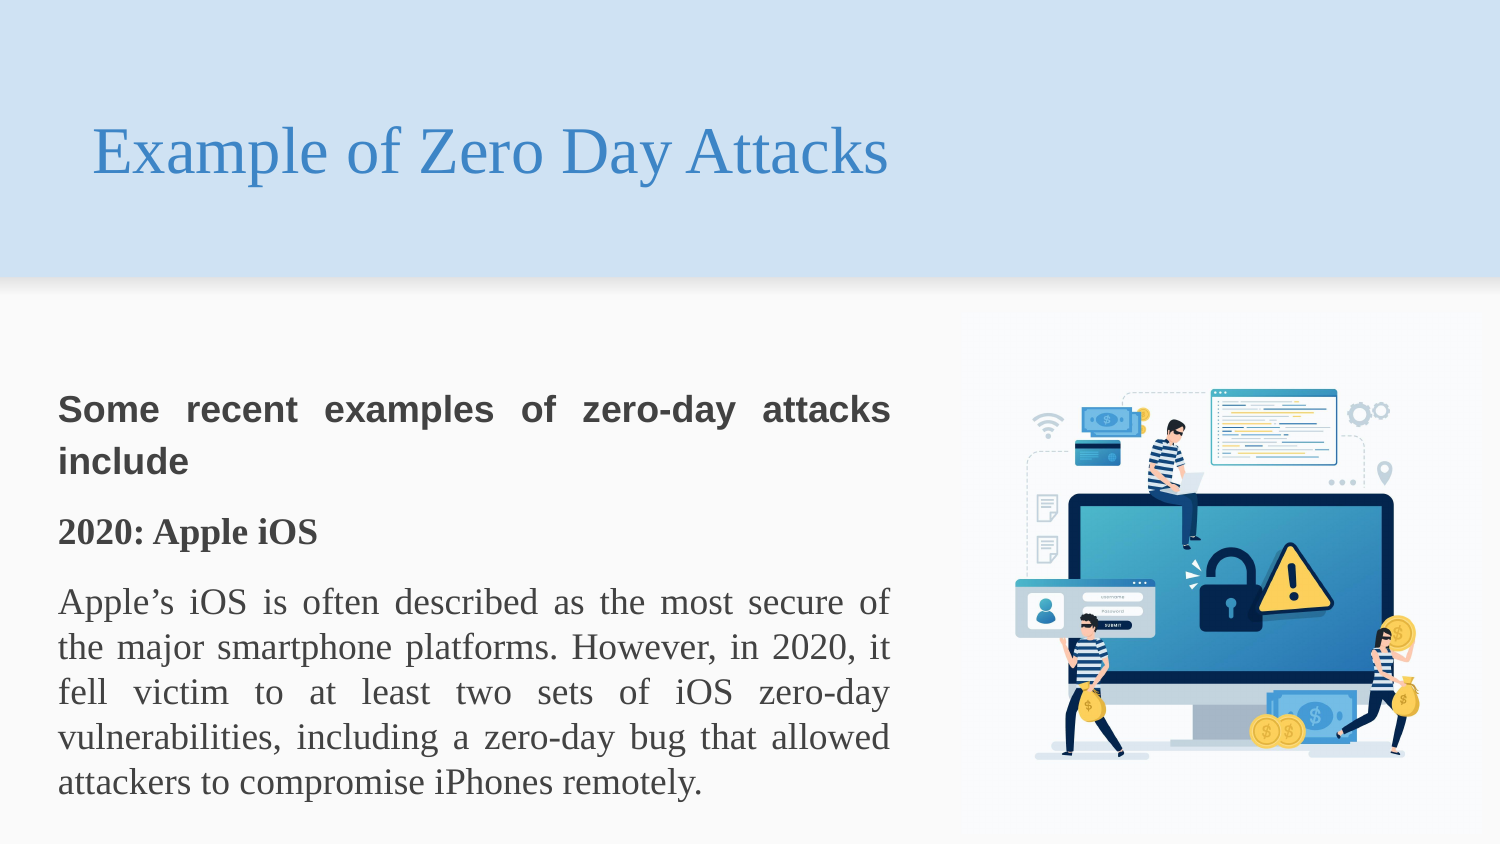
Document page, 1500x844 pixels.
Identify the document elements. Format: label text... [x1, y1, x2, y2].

text_box [0, 0, 1500, 278]
picture [961, 312, 1482, 834]
text_box Some recent examples of zero-day attacks include 2020: Apple iOS Apple’s iOS is often described as the most secure of the major smartphone platforms. However, in 2020, it fell victim to at least two sets of iOS zero-day vulnerabilities, including a zero-day bug that allowed attackers to compromise iPhones remotely. [42, 363, 907, 844]
title Example of Zero Day Attacks [77, 75, 1426, 202]
